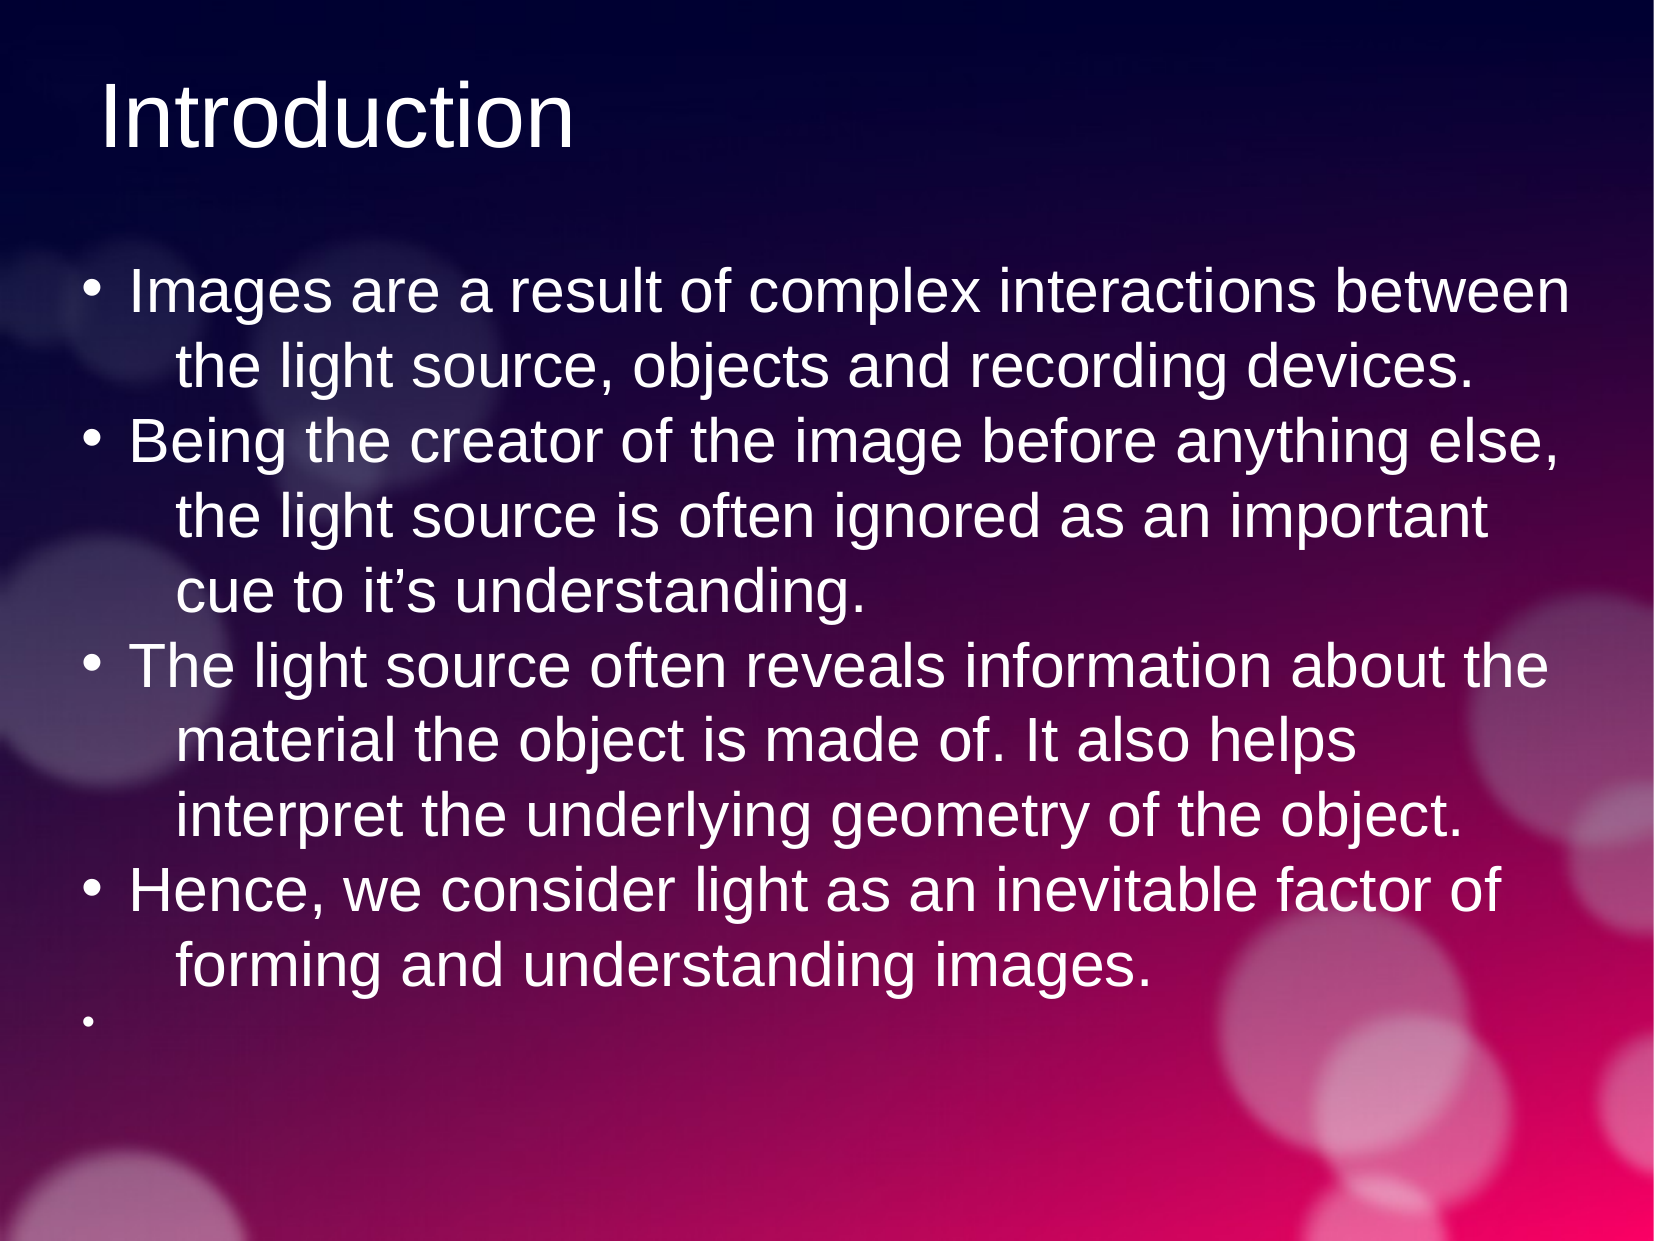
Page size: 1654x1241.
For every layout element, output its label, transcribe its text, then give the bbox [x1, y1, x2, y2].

text_box Introduction [83, 48, 1586, 175]
text_box Images are a result of complex interactions between the light source, objects and recording devices. Being the creator of the image before anything else, the light source is often ignored as an important cue to it’s understanding. The light source often reveals information about the material the object is made of. It also helps interpret the underlying geometry of the object. Hence, we consider light as an inevitable factor of forming and understanding images. [66, 242, 1604, 1061]
